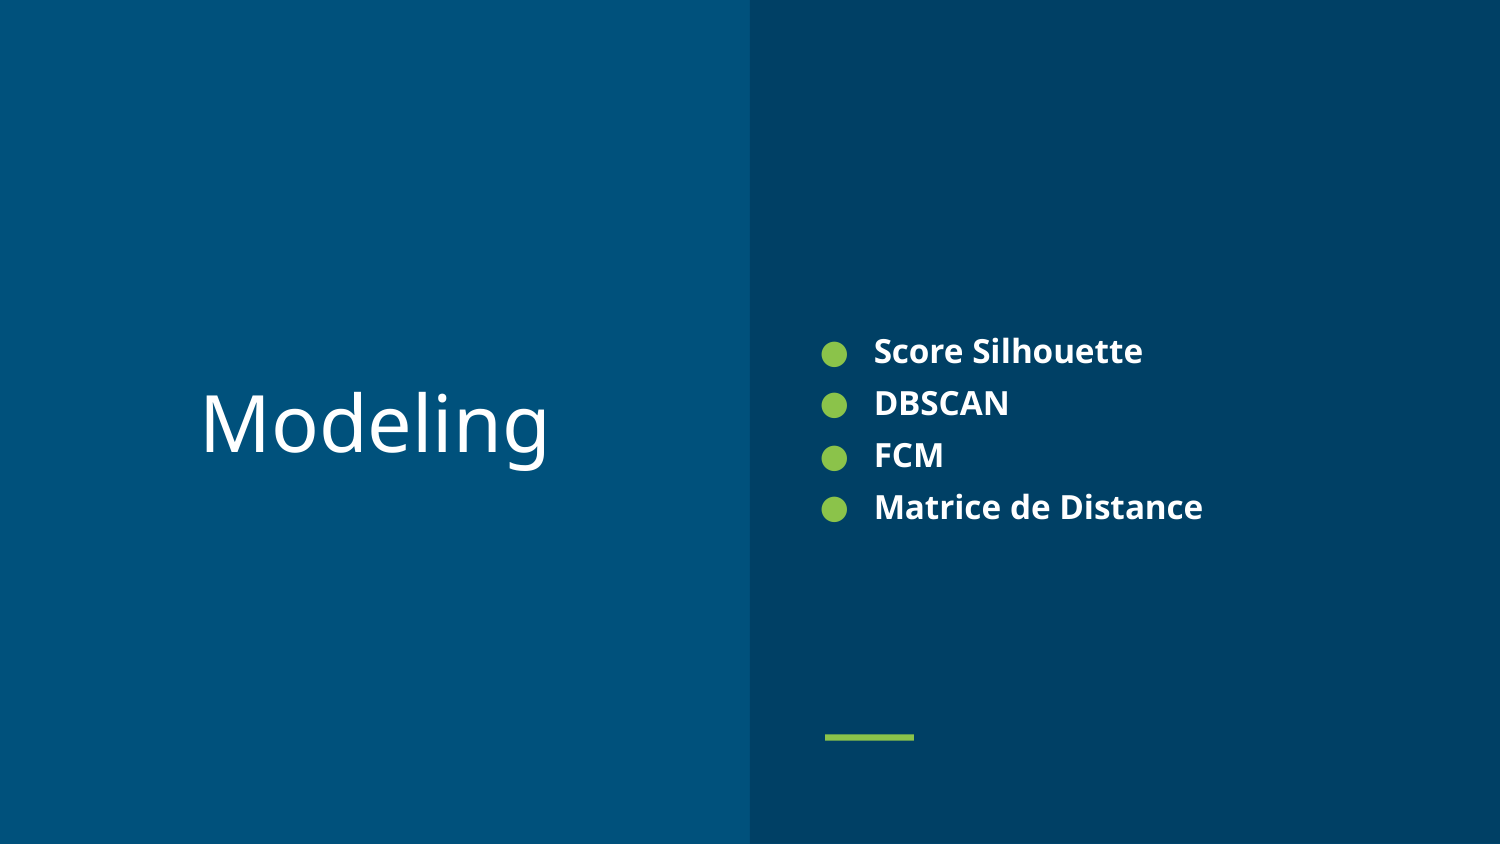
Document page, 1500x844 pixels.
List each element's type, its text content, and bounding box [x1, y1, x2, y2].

title Modeling [43, 313, 708, 530]
list Score Silhouette DBSCAN FCM Matrice de Distance [783, 161, 1414, 763]
